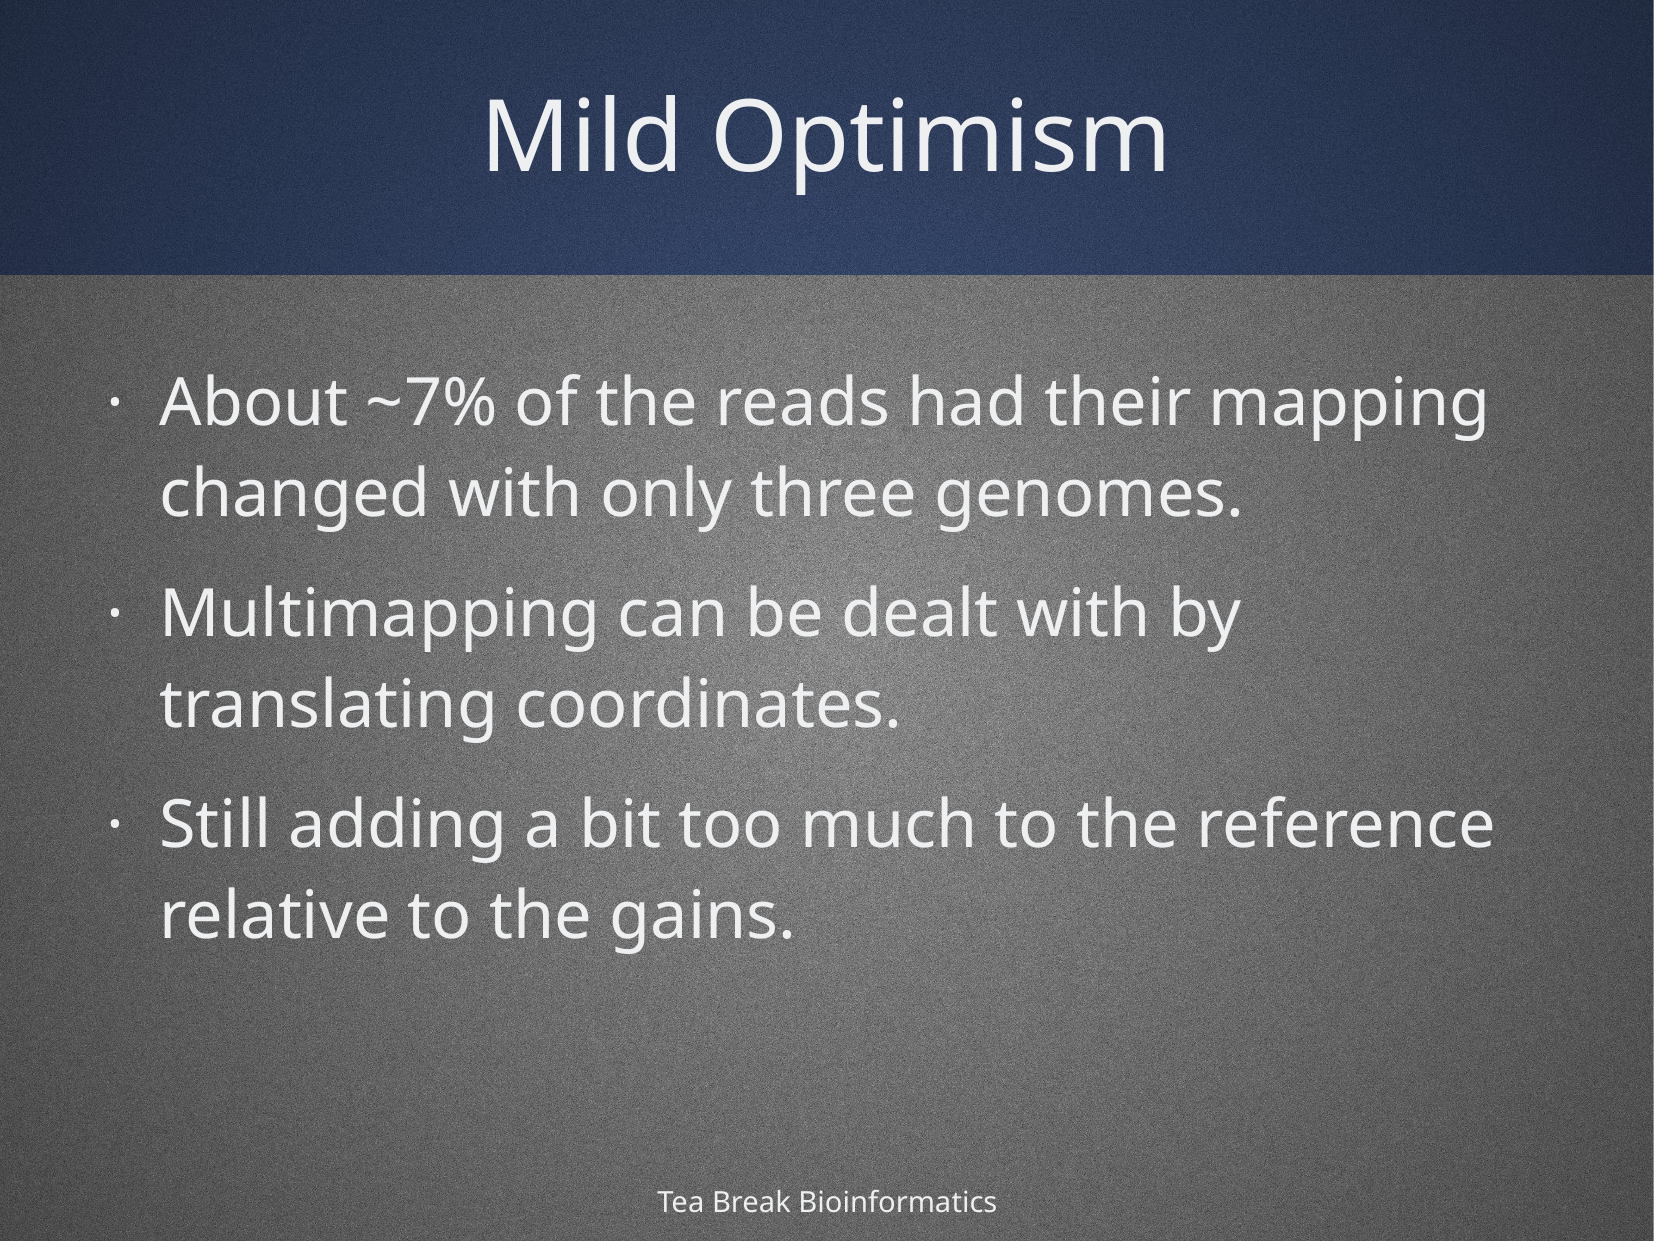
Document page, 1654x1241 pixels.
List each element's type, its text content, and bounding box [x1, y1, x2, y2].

picture [0, 0, 1654, 1241]
list About ~7% of the reads had their mapping changed with only three genomes. Multimapping can be dealt with by translating coordinates. Still adding a bit too much to the reference relative to the gains. [88, 354, 1565, 1066]
title Mild Optimism [88, 29, 1565, 237]
